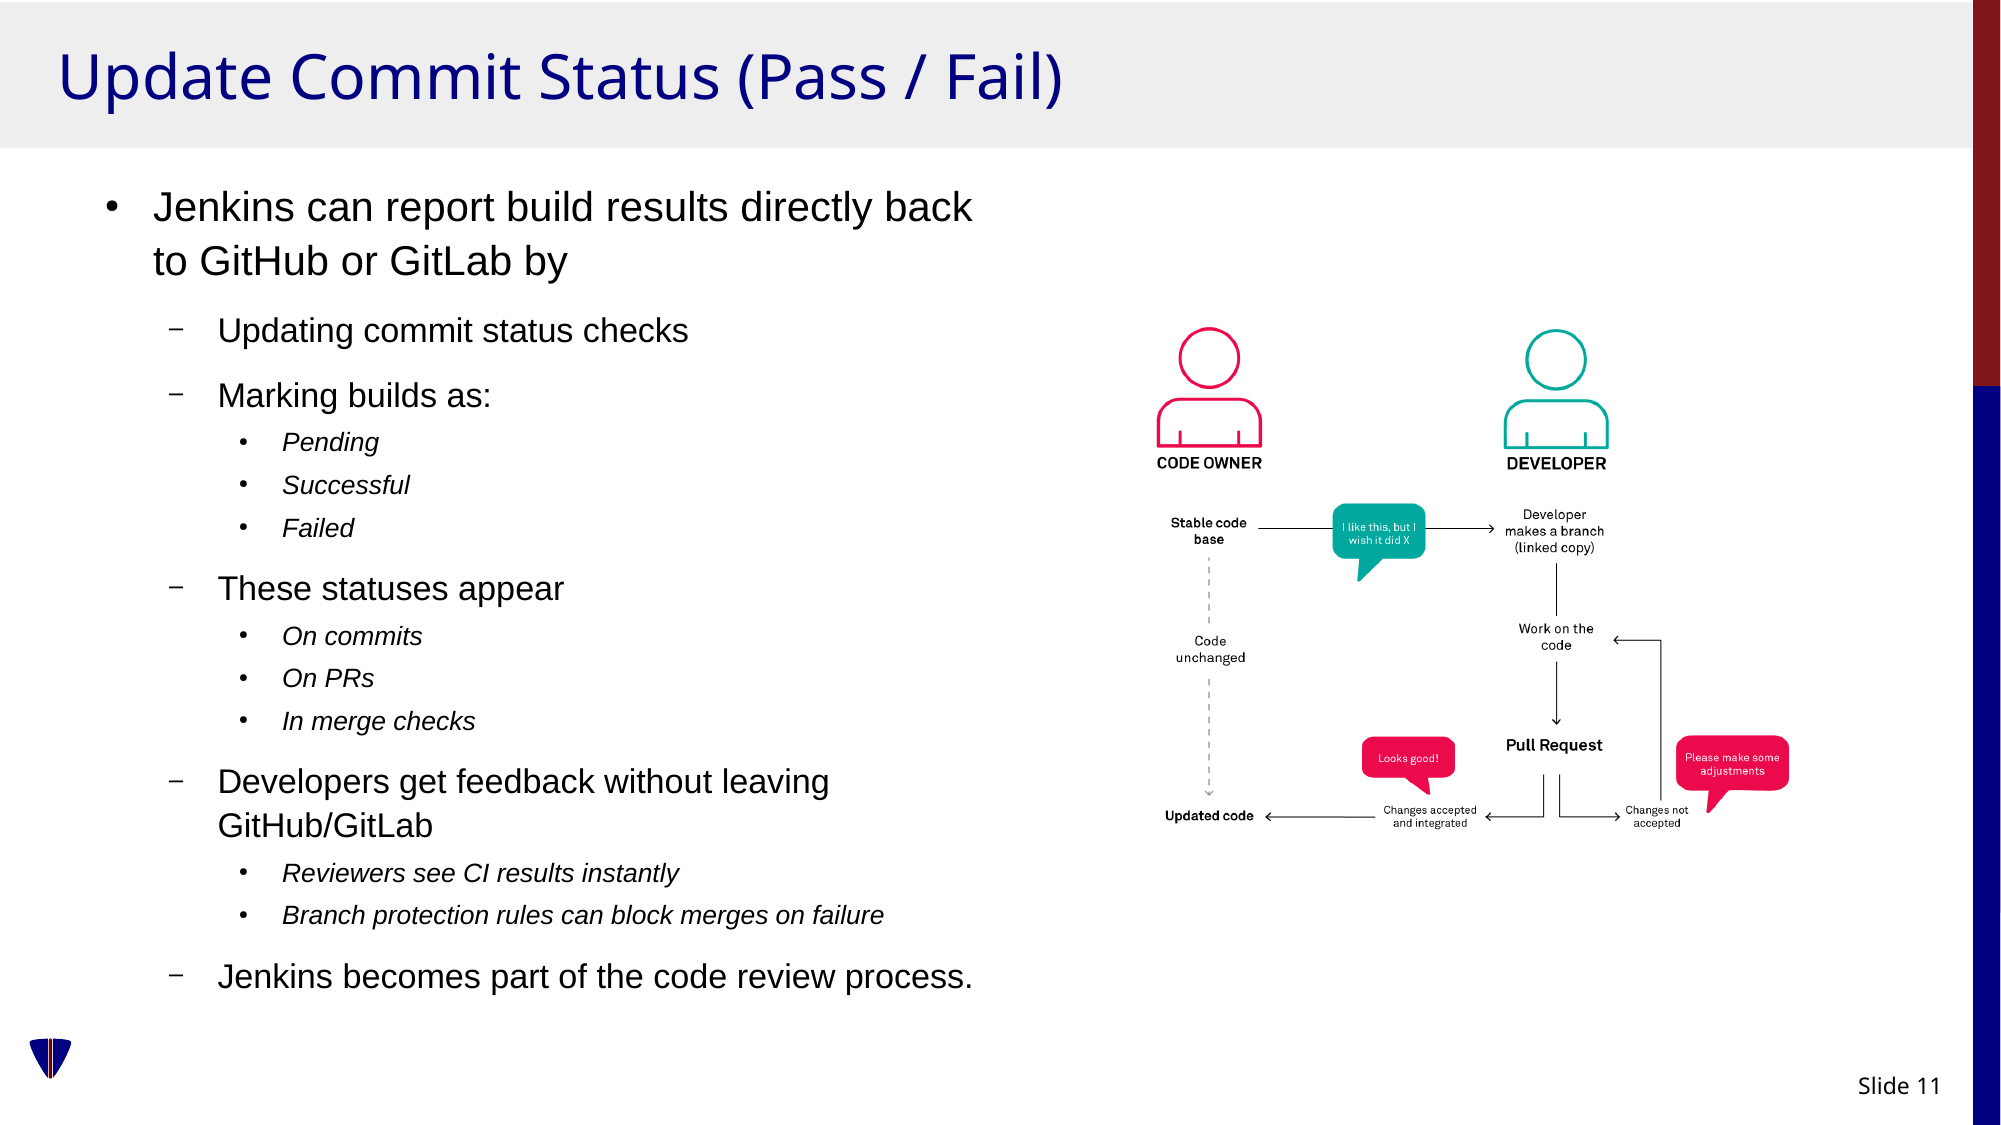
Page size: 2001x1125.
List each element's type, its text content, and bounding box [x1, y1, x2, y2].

title Update Commit Status (Pass / Fail) [0, 2, 1973, 148]
list Jenkins can report build results directly back to GitHub or GitLab by Updating commit status checks Marking builds as: Pending Successful Failed These statuses appear On commits On PRs In merge checks Developers get feedback without leaving GitHub/GitLab Reviewers see CI results instantly Branch protection rules can block merges on failure Jenkins becomes part of the code review process. [88, 177, 975, 1034]
picture [1151, 295, 1789, 864]
